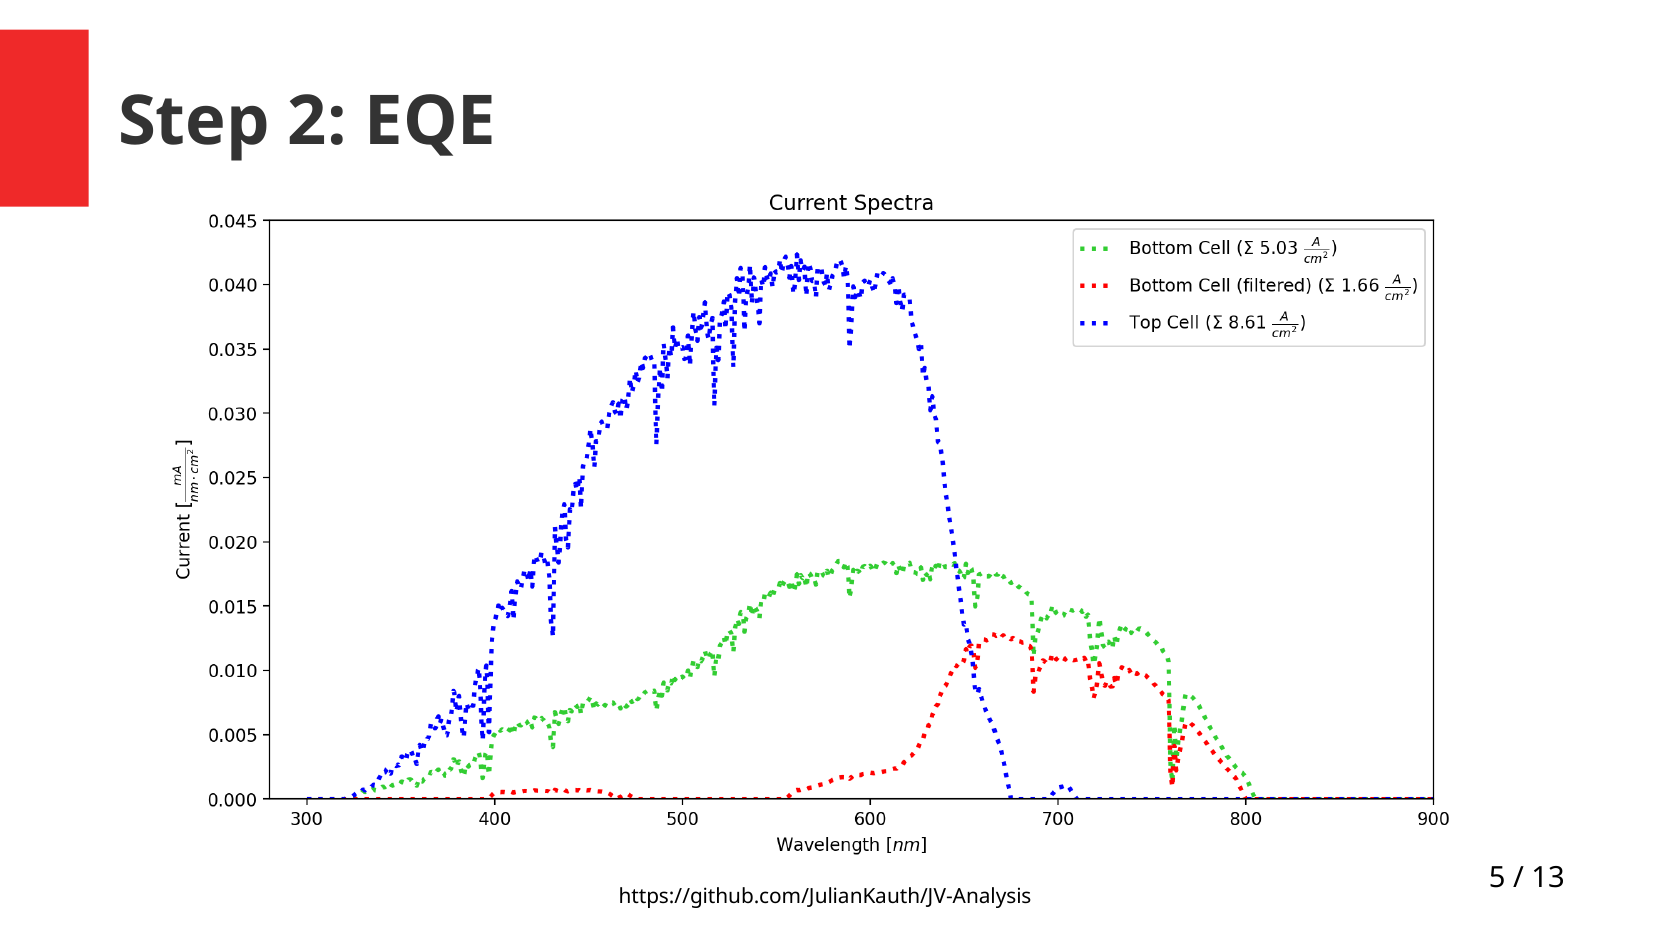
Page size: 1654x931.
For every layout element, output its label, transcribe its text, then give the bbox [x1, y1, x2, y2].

picture [159, 181, 1462, 868]
title Step 2: EQE [118, 29, 1595, 207]
